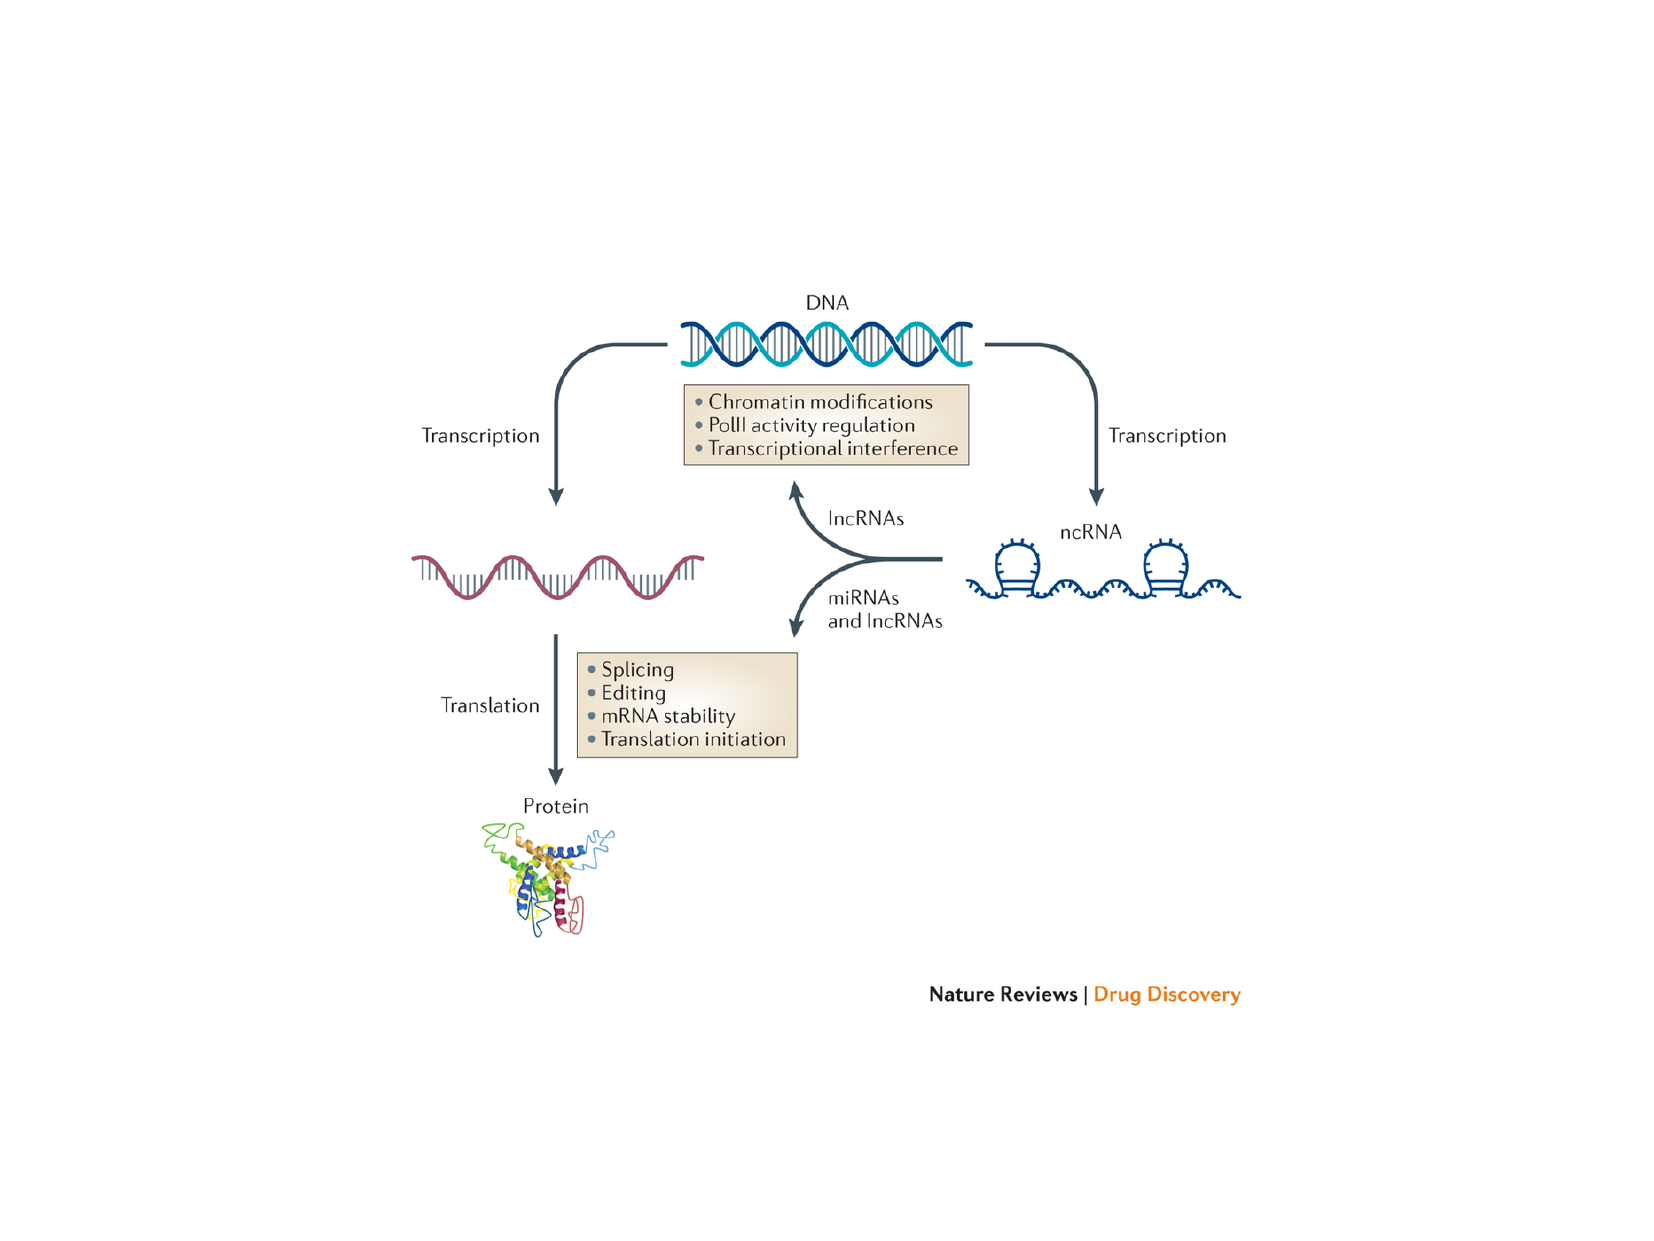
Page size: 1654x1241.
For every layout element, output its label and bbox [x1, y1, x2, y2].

picture [407, 290, 1246, 1010]
